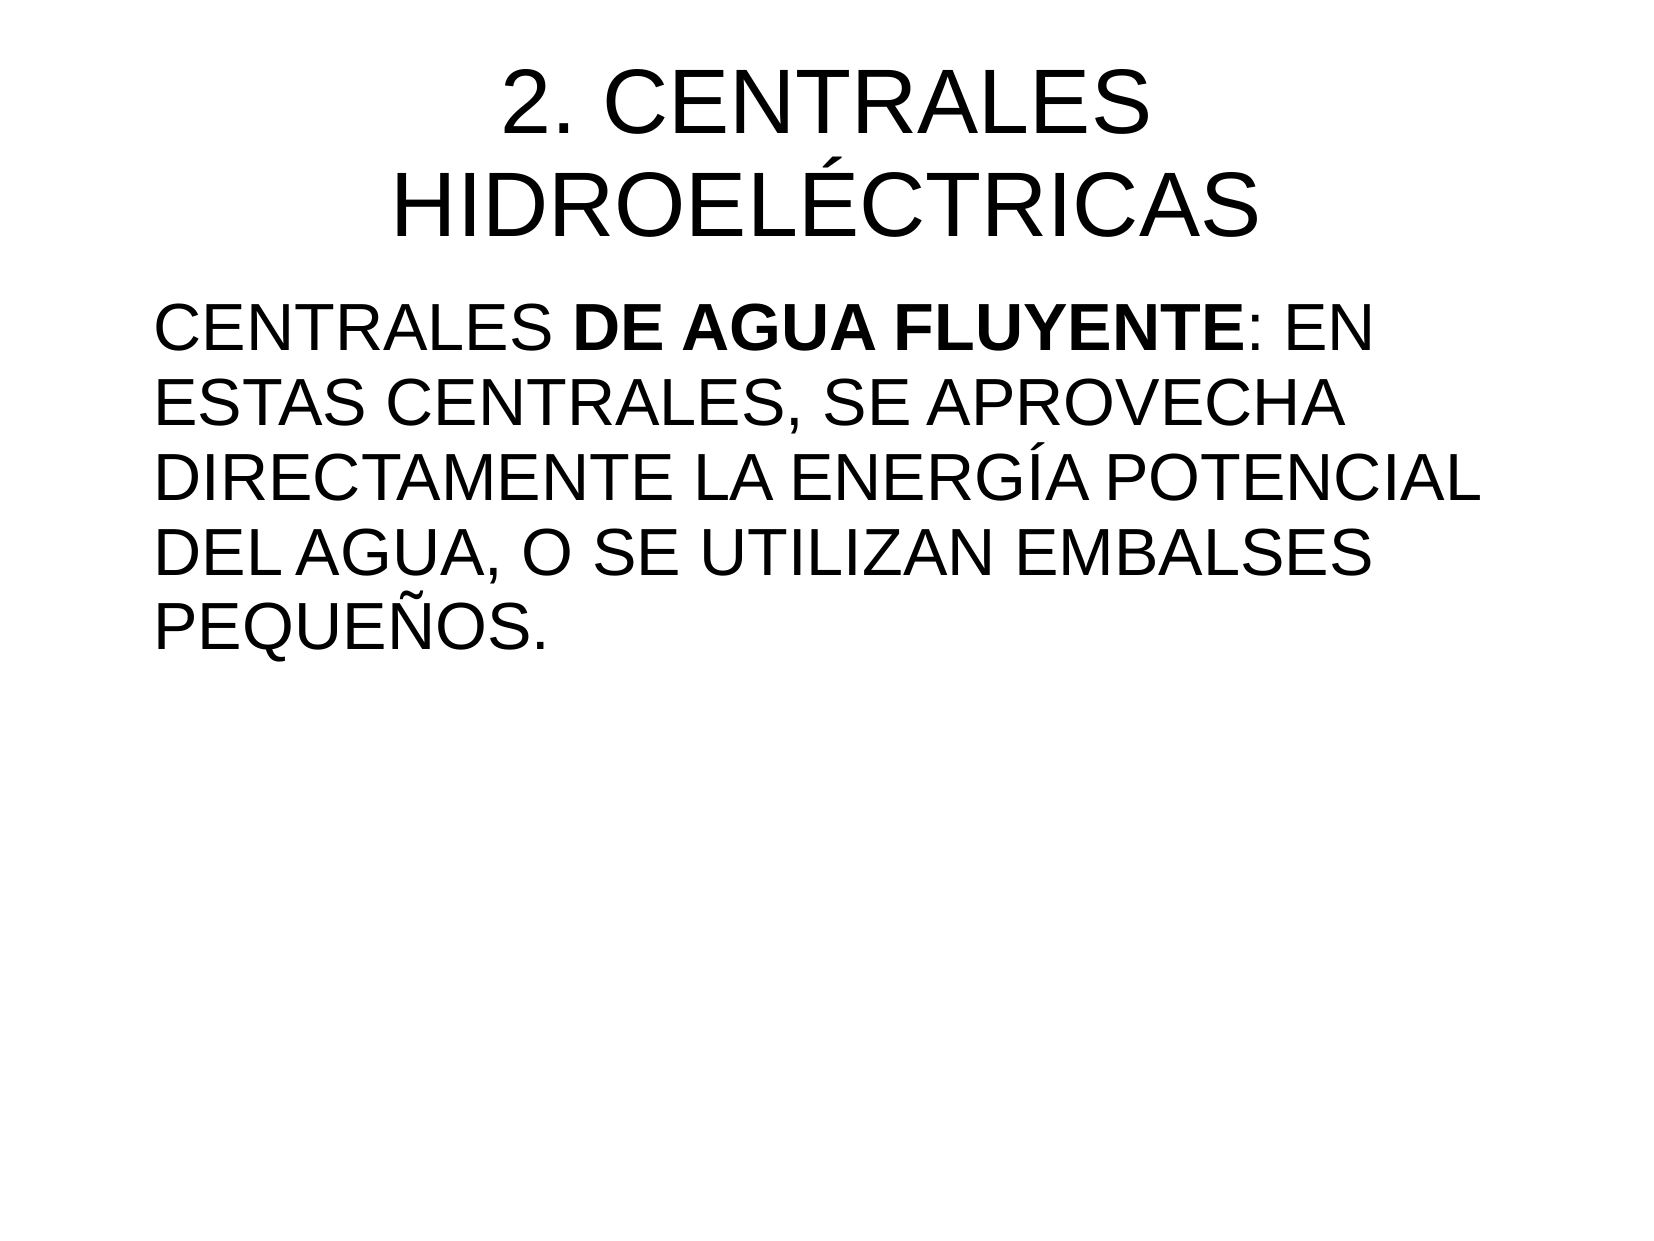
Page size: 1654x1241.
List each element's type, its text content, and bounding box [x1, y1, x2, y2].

list CENTRALES DE AGUA FLUYENTE: EN ESTAS CENTRALES, SE APROVECHA DIRECTAMENTE LA ENERGÍA POTENCIAL DEL AGUA, O SE UTILIZAN EMBALSES PEQUEÑOS. [82, 290, 1571, 1109]
title 2. CENTRALES HIDROELÉCTRICAS [82, 50, 1571, 256]
